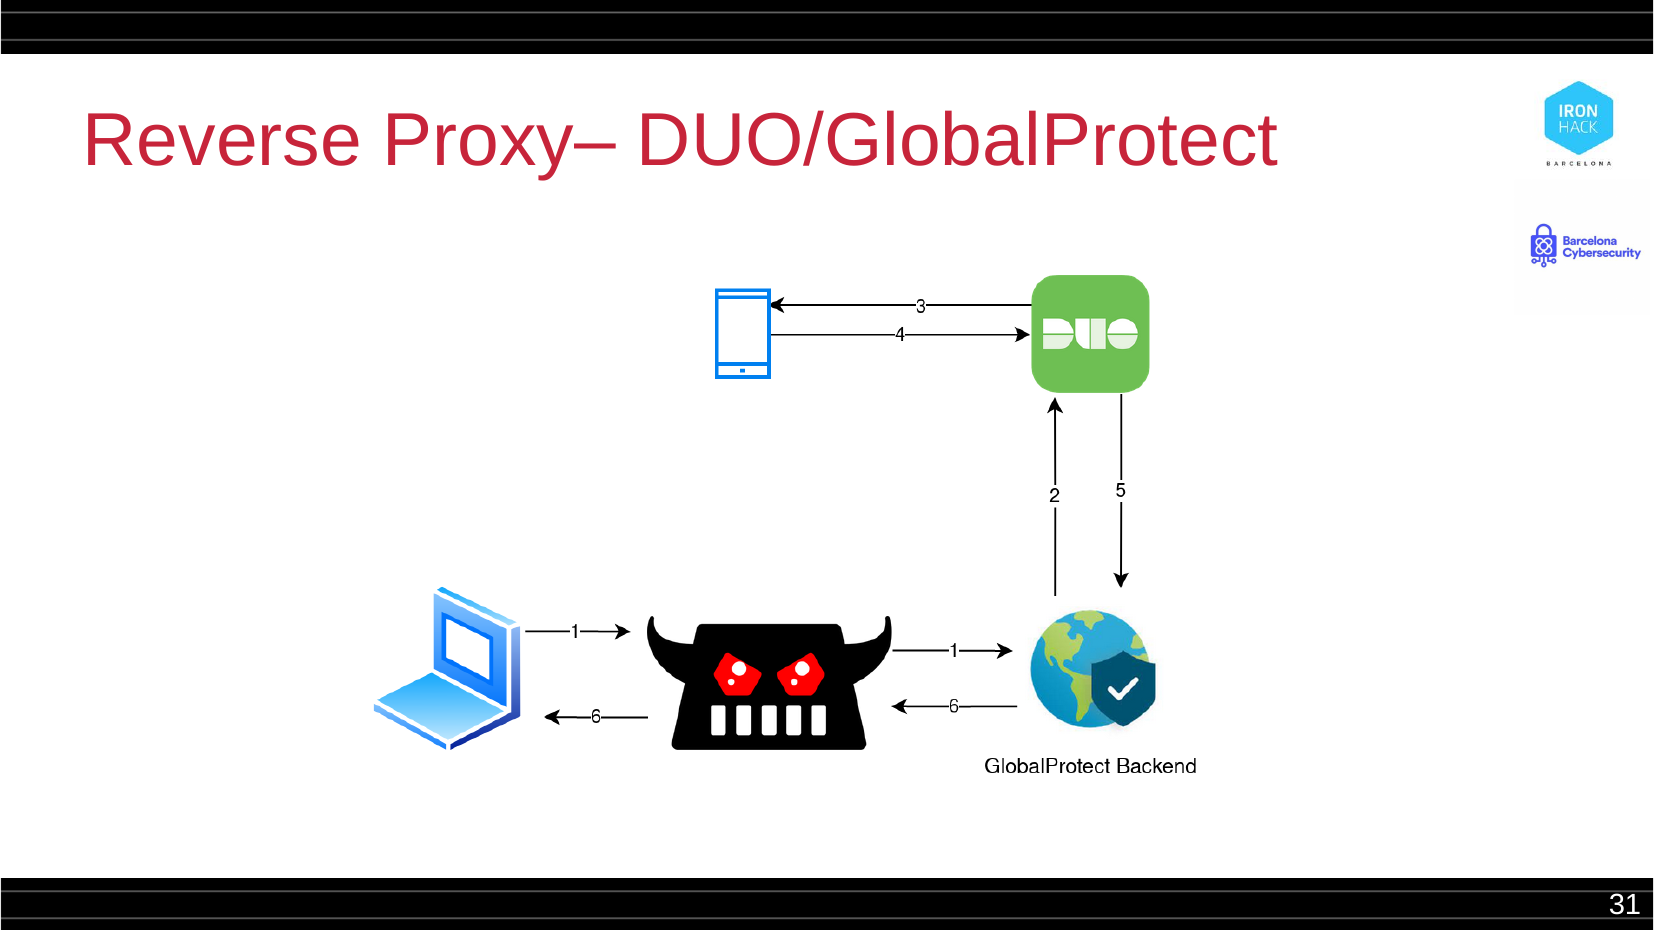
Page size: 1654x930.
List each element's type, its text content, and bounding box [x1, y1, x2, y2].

picture [1514, 67, 1650, 315]
text_box Reverse Proxy– DUO/GlobalProtect [82, 57, 1571, 213]
picture [314, 249, 1295, 825]
picture [0, 878, 1654, 930]
picture [0, 0, 1654, 54]
